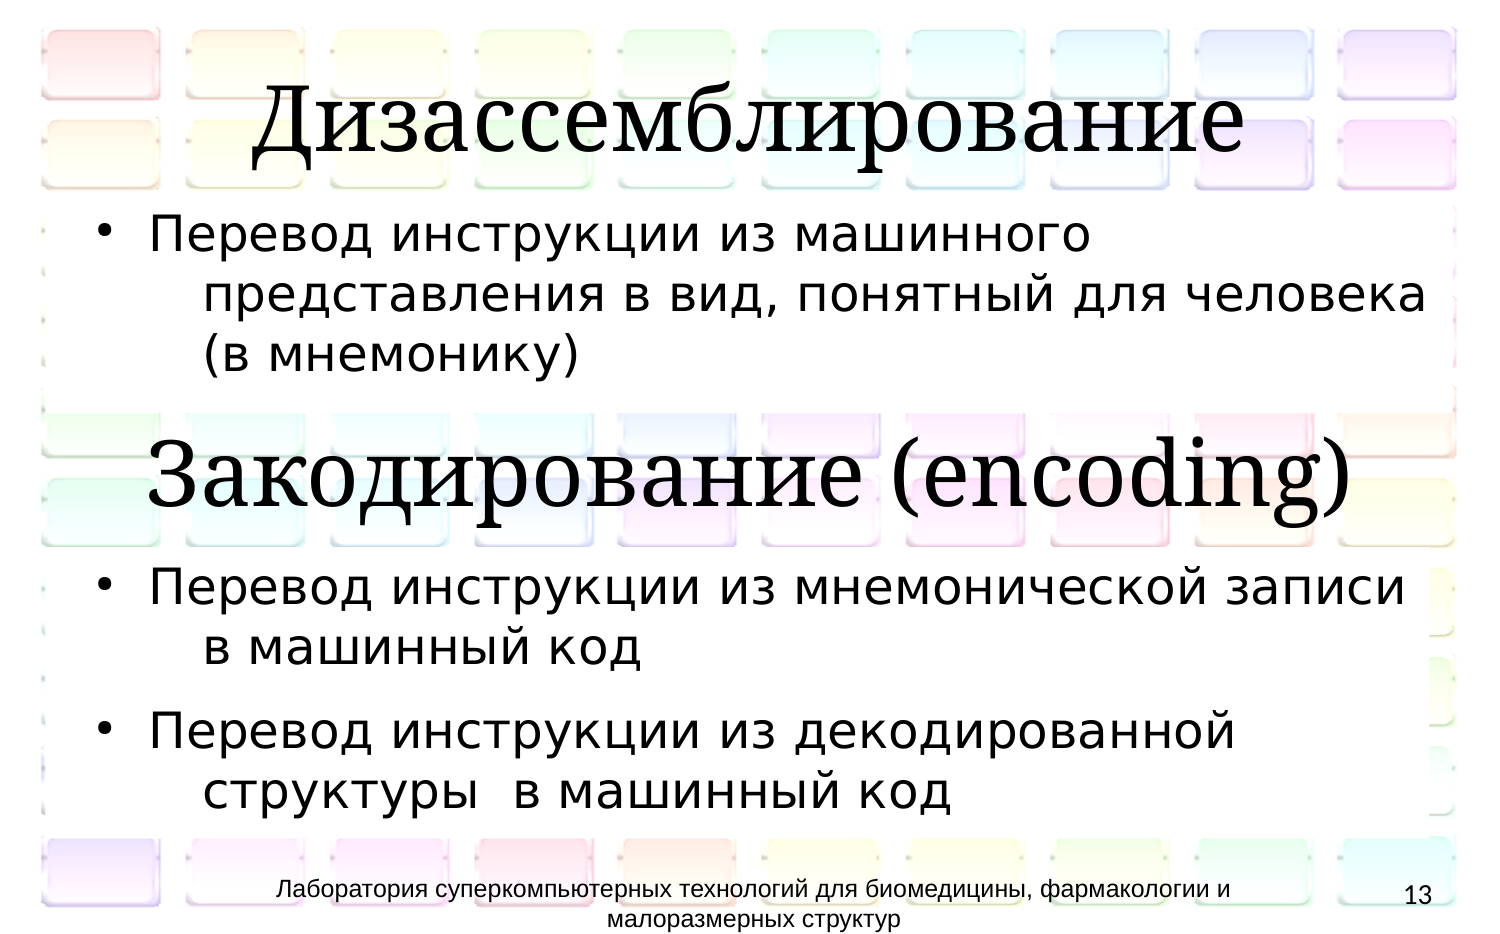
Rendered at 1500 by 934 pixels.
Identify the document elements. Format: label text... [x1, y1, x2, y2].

list Перевод инструкции из мнемонической записи в машинный код Перевод инструкции из декодированной структуры в машинный код [45, 547, 1430, 839]
list Перевод инструкции из машинного представления в вид, понятный для человека (в мнемонику) [45, 193, 1453, 414]
title Закодирование (encoding) [75, 391, 1426, 547]
title Дизассемблирование [75, 37, 1426, 193]
text_box Лаборатория суперкомпьютерных технологий для биомедицины, фармакологии и малоразмерных структур [171, 864, 1338, 915]
picture [0, 0, 1500, 934]
text_box <номер> [1387, 868, 1473, 918]
